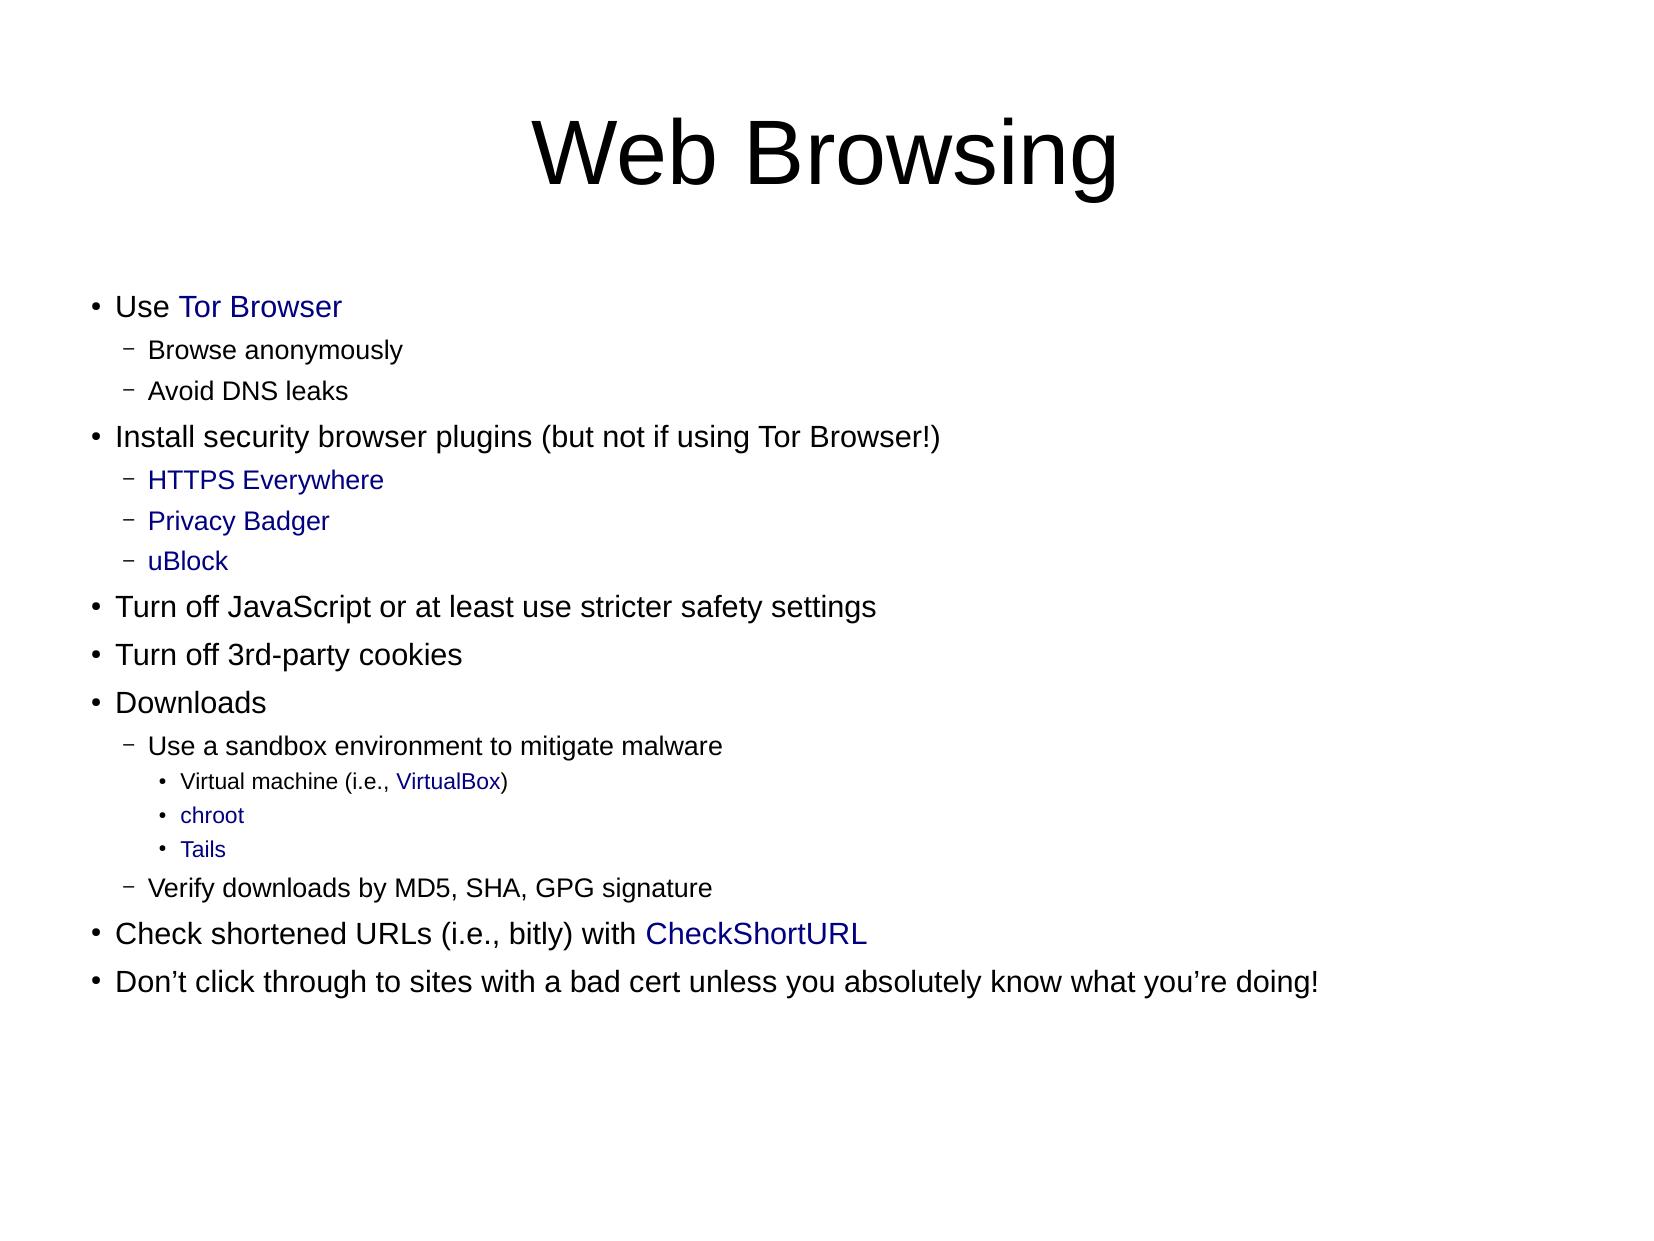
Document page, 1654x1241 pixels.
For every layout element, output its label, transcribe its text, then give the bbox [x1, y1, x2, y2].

list Use Tor Browser Browse anonymously Avoid DNS leaks Install security browser plugins (but not if using Tor Browser!) HTTPS Everywhere Privacy Badger uBlock Turn off JavaScript or at least use stricter safety settings Turn off 3rd-party cookies Downloads Use a sandbox environment to mitigate malware Virtual machine (i.e., VirtualBox) chroot Tails Verify downloads by MD5, SHA, GPG signature Check shortened URLs (i.e., bitly) with CheckShortURL Don’t click through to sites with a bad cert unless you absolutely know what you’re doing! [82, 290, 1571, 1010]
title Web Browsing [82, 49, 1571, 257]
